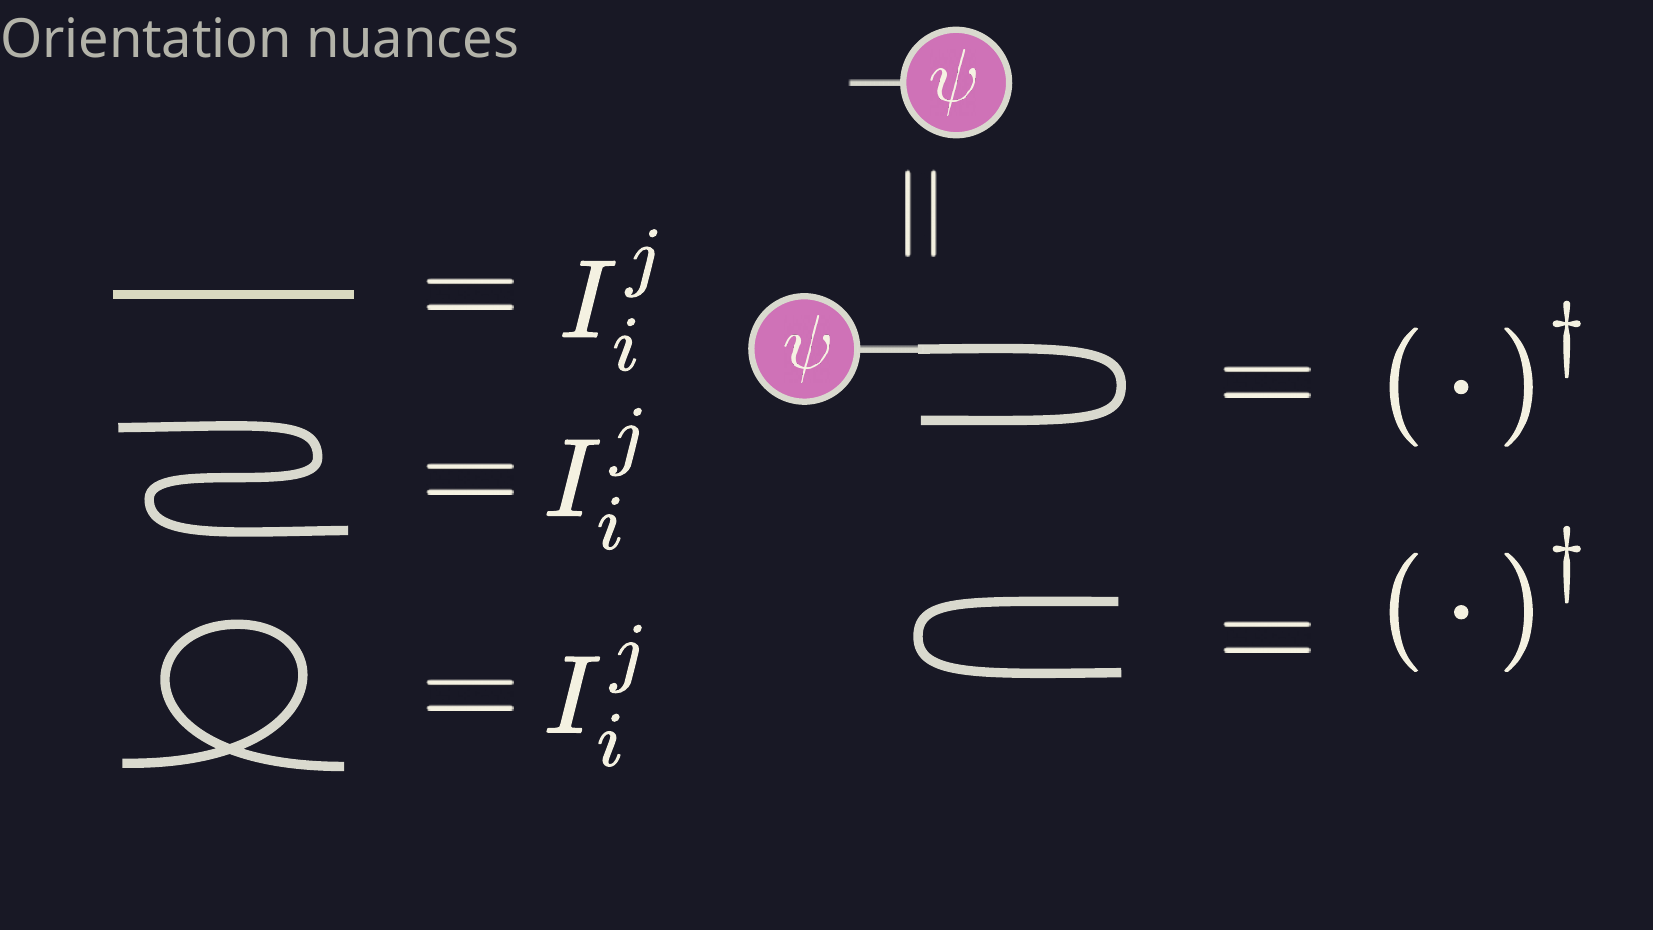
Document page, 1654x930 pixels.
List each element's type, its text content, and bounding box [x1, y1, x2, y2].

text_box Orientation nuances [0, 0, 1624, 75]
picture [1375, 297, 1595, 450]
picture [784, 315, 830, 383]
picture [426, 463, 514, 495]
picture [1223, 366, 1311, 398]
picture [856, 345, 926, 353]
text_box [751, 296, 858, 402]
picture [426, 679, 514, 711]
picture [540, 621, 652, 771]
picture [1375, 522, 1595, 676]
text_box [903, 29, 1010, 136]
picture [556, 225, 667, 375]
picture [847, 79, 903, 86]
picture [540, 404, 652, 554]
picture [930, 49, 976, 116]
picture [1223, 621, 1311, 653]
picture [426, 278, 514, 310]
picture [905, 169, 937, 257]
